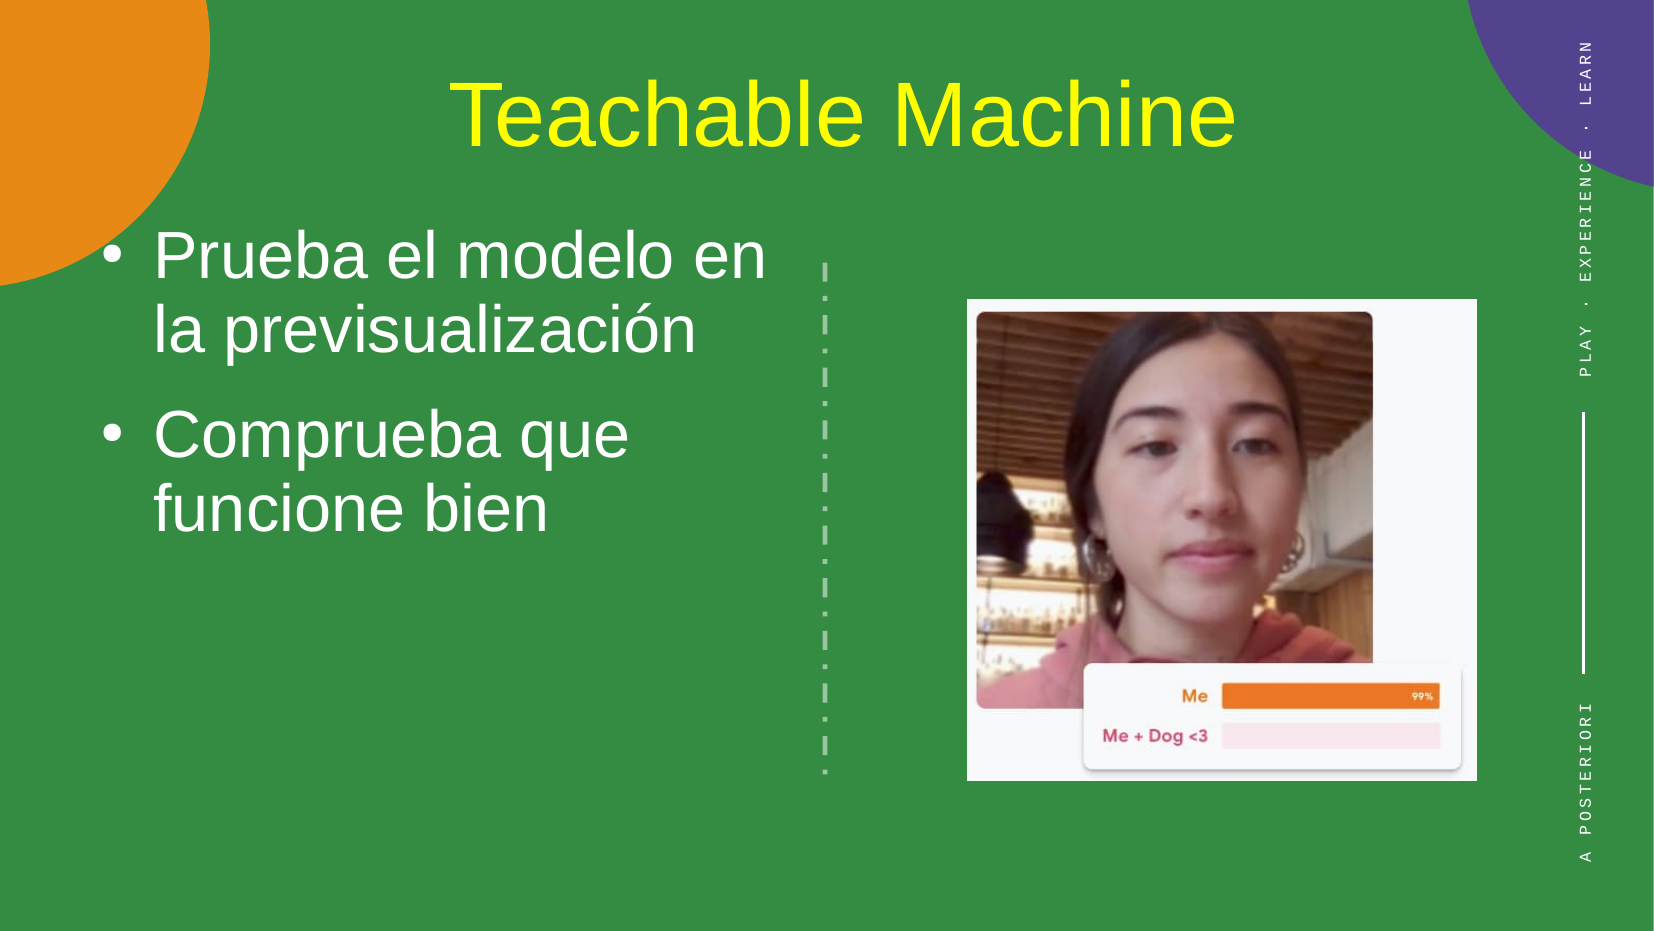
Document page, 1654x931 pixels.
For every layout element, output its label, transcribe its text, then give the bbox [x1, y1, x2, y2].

picture [967, 299, 1477, 781]
title Teachable Machine [187, 37, 1501, 193]
list Prueba el modelo en la previsualización Comprueba que funcione bien [82, 217, 788, 758]
